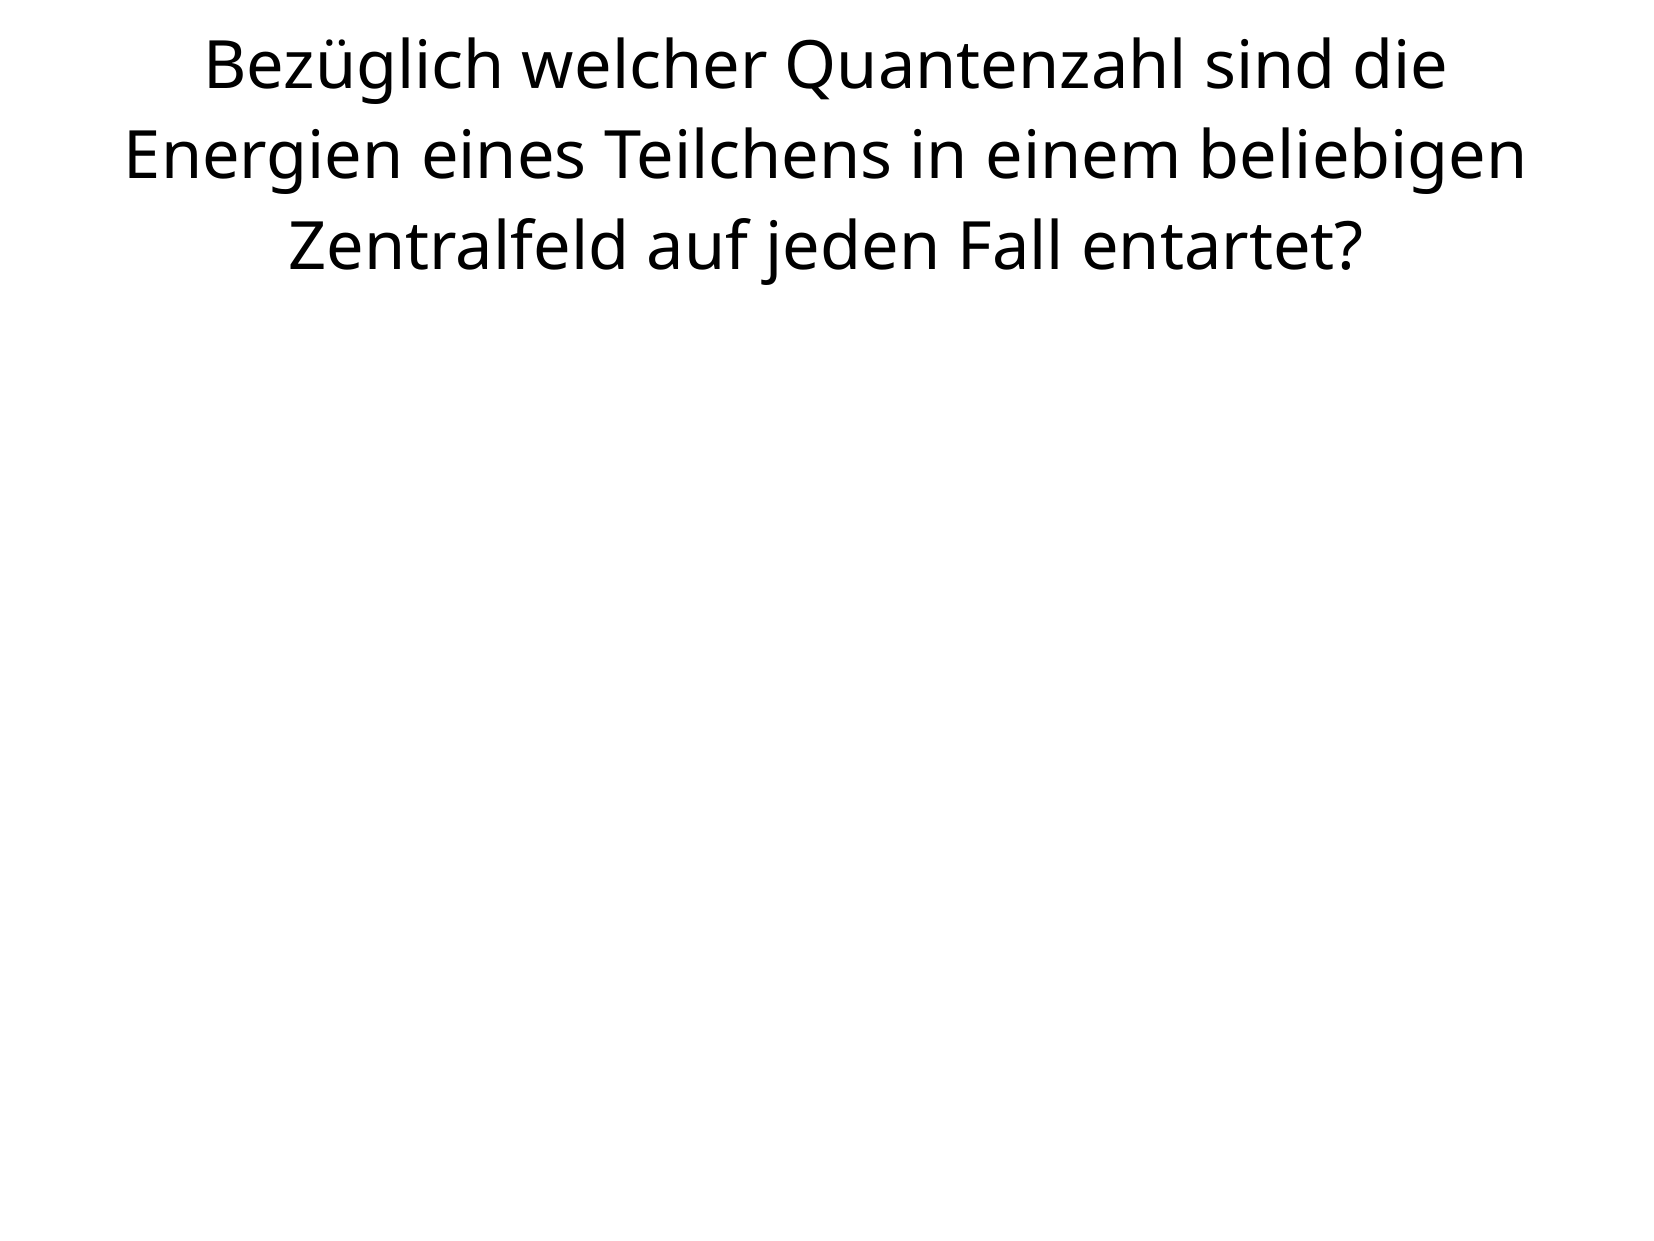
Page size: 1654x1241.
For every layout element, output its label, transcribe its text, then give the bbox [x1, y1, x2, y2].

title Bezüglich welcher Quantenzahl sind die Energien eines Teilchens in einem beliebigen Zentralfeld auf jeden Fall entartet? [82, 20, 1571, 286]
